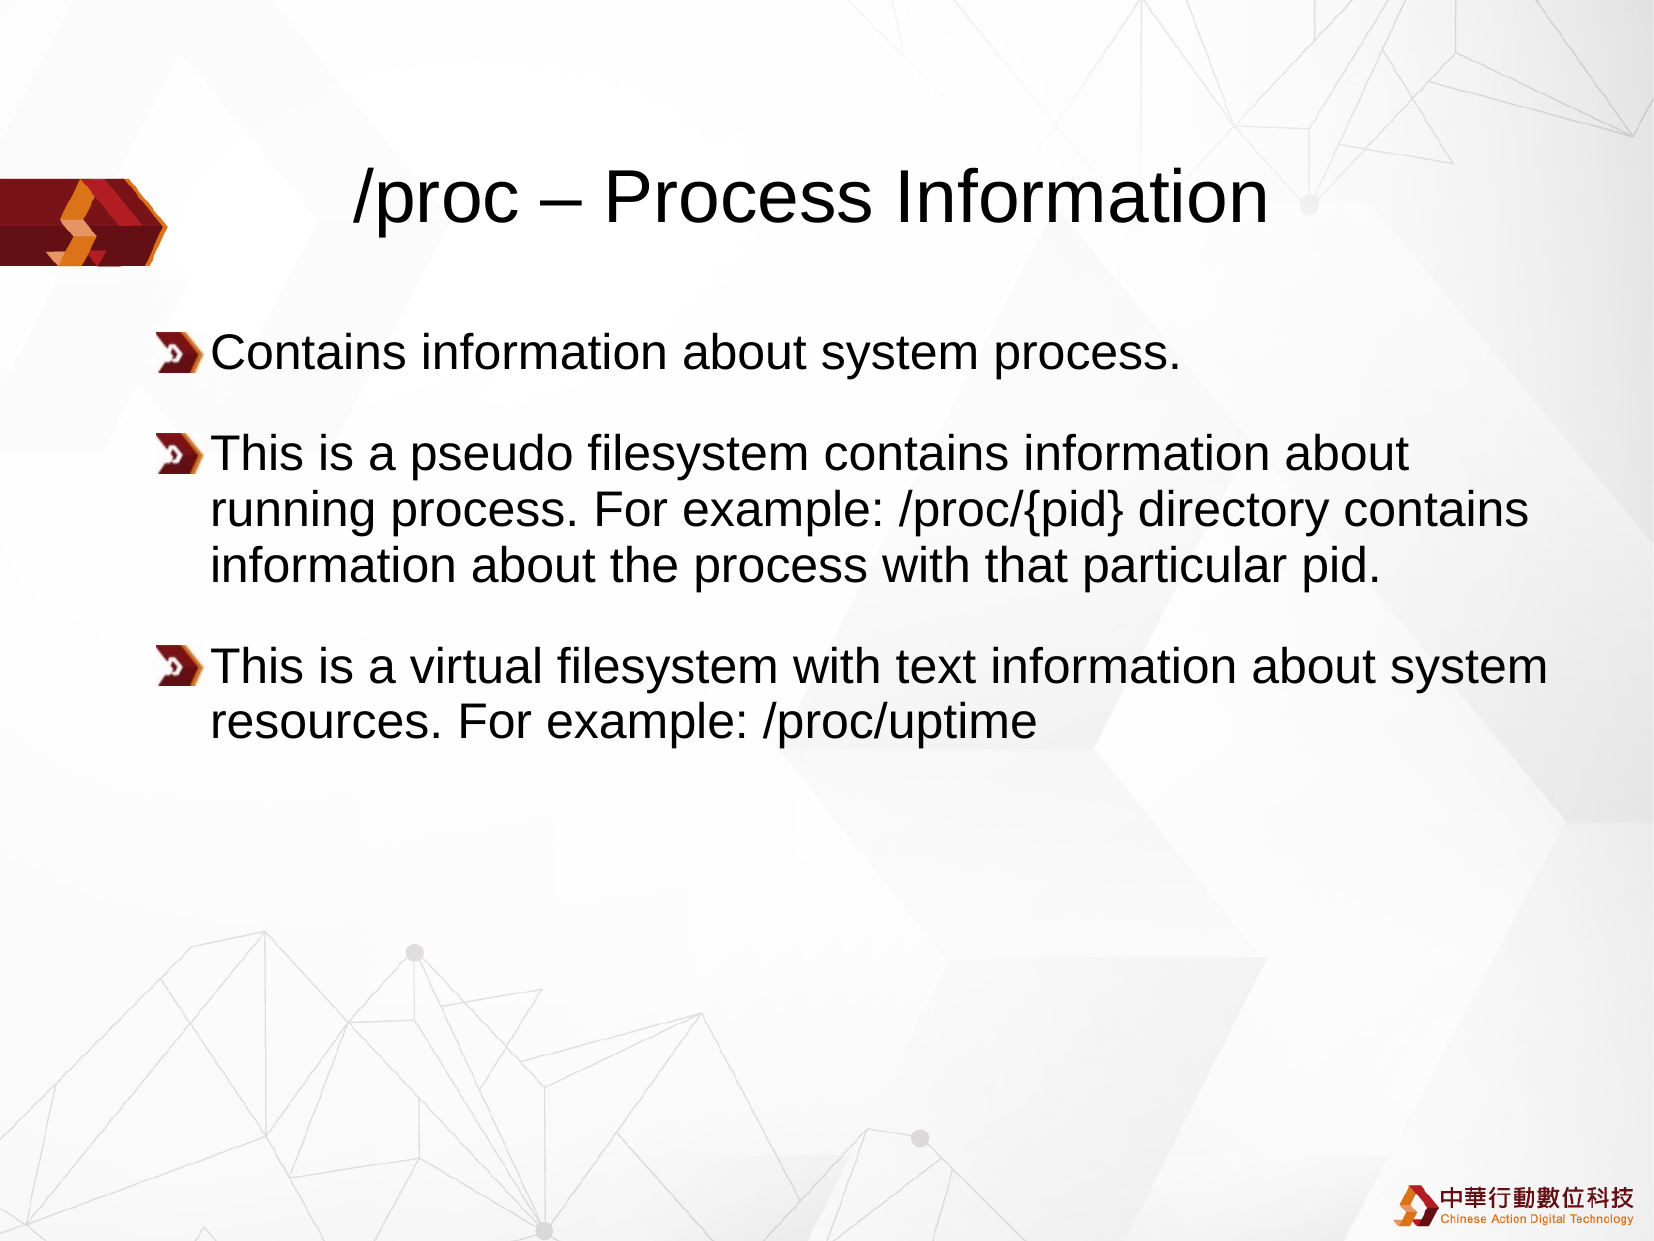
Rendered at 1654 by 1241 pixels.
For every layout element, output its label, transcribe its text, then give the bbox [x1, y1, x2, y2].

list Contains information about system process. This is a pseudo filesystem contains information about running process. For example: /proc/{pid} directory contains information about the process with that particular pid. This is a virtual filesystem with text information about system resources. For example: /proc/uptime [118, 324, 1571, 1057]
title /proc – Process Information [118, 112, 1506, 281]
picture [0, 0, 1654, 1241]
